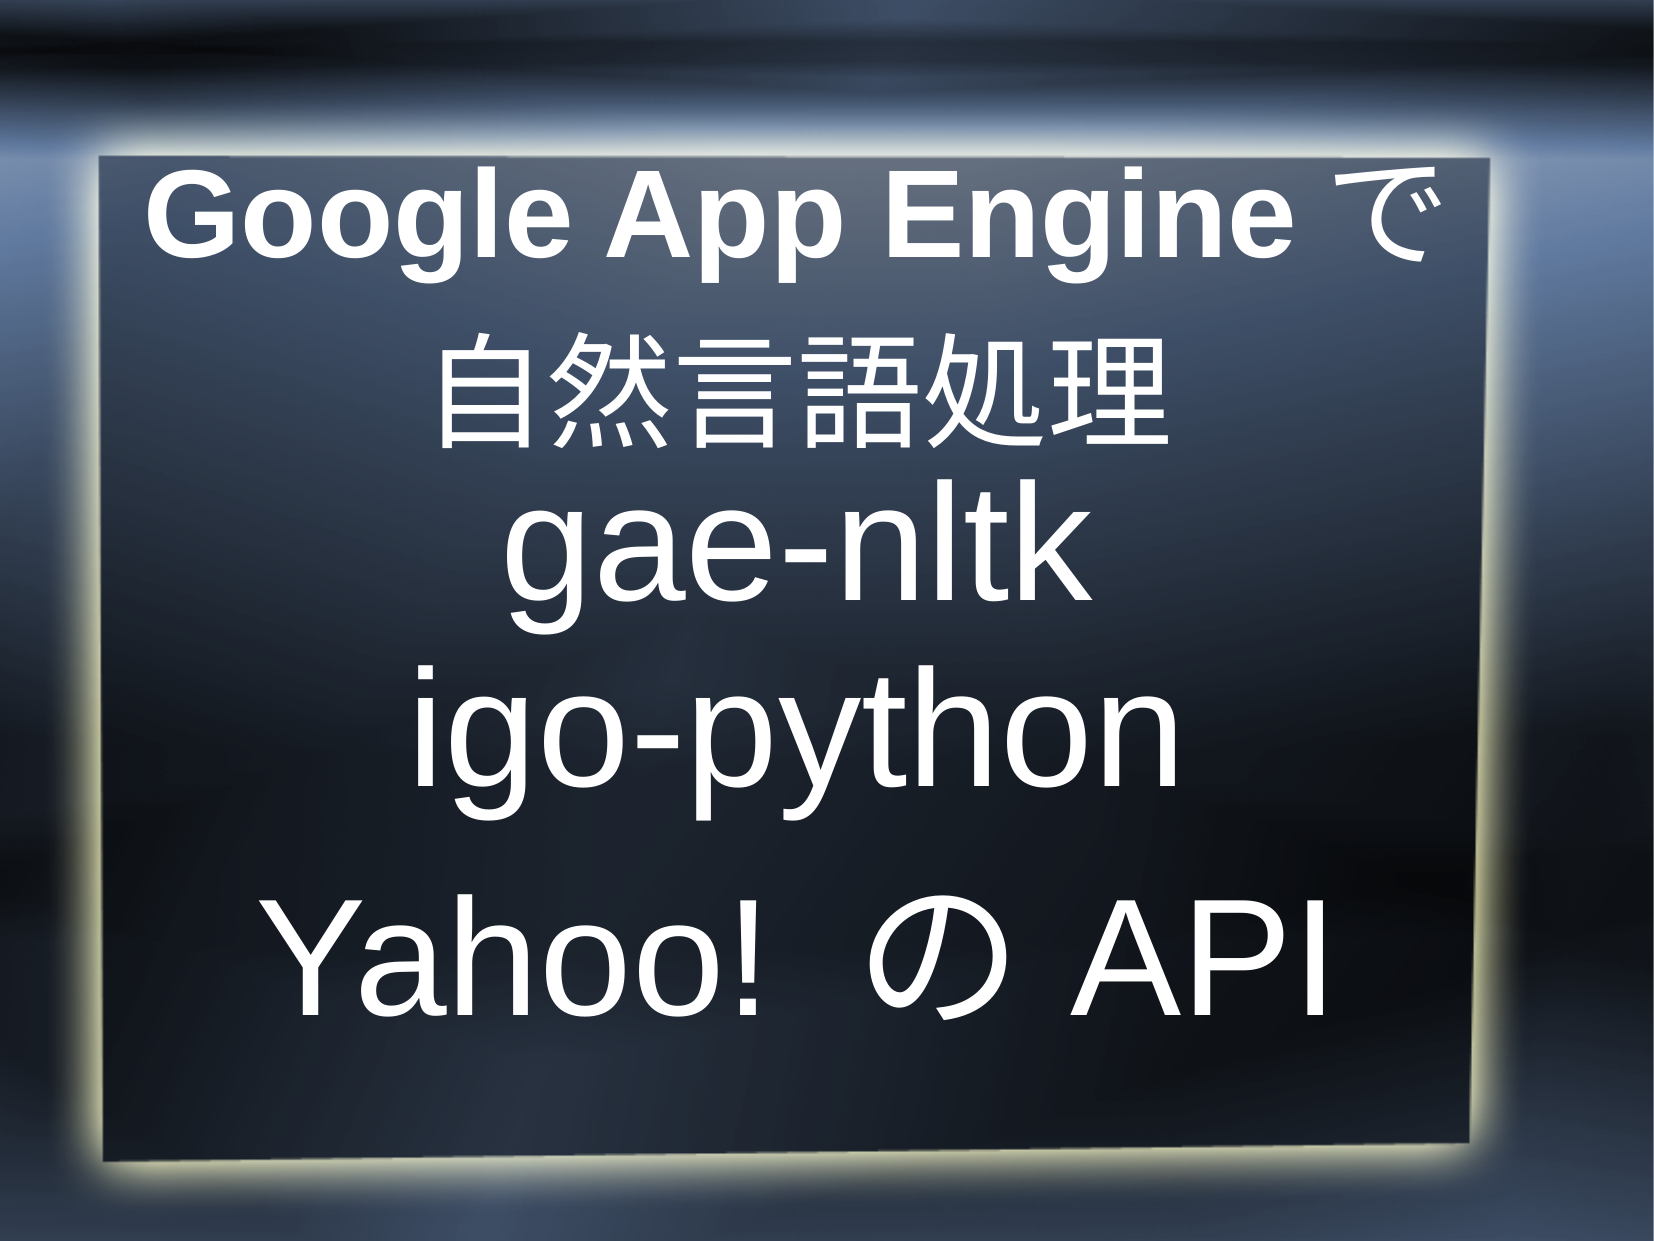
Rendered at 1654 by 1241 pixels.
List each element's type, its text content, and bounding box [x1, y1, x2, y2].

subtitle gae-nltk igo-python Yahoo! のAPI [88, 383, 1506, 1130]
picture [0, 0, 1654, 1241]
title Google App Engineで 自然言語処理 [59, 143, 1536, 443]
